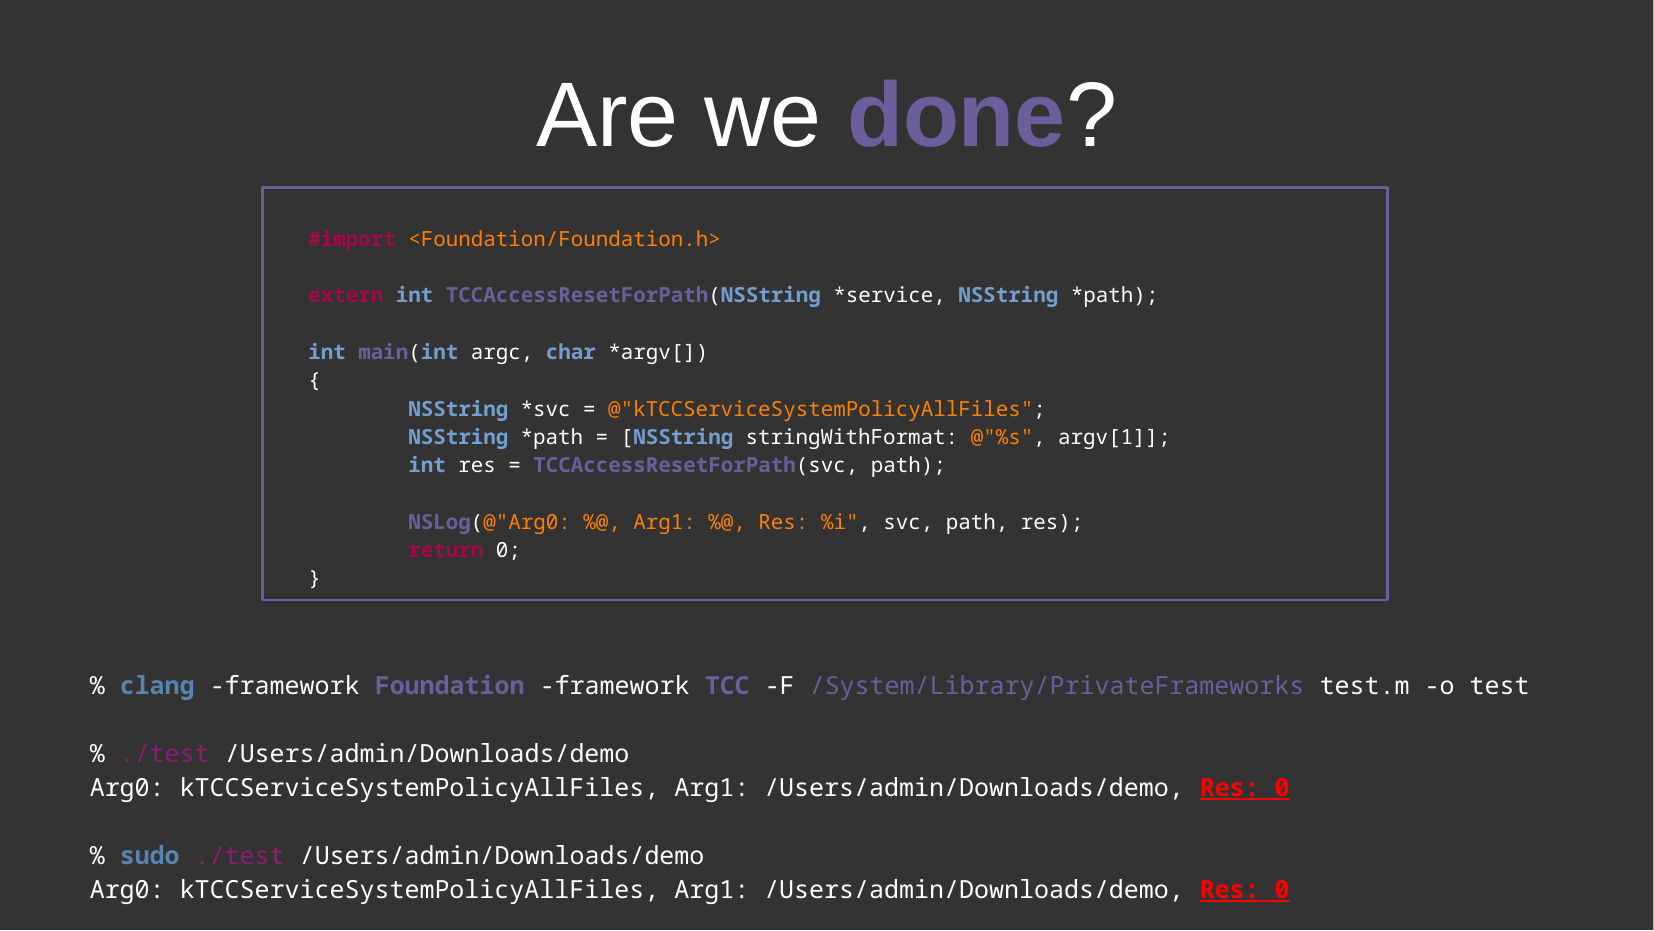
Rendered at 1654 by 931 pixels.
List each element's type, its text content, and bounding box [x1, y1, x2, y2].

text_box #import <Foundation/Foundation.h> extern int TCCAccessResetForPath(NSString *service, NSString *path); int main(int argc, char *argv[]) { NSString *svc = @"kTCCServiceSystemPolicyAllFiles"; NSString *path = [NSString stringWithFormat: @"%s", argv[1]]; int res = TCCAccessResetForPath(svc, path); NSLog(@"Arg0: %@, Arg1: %@, Res: %i", svc, path, res); return 0; } [262, 187, 1388, 601]
title Are we done? [82, 37, 1571, 193]
text_box % clang -framework Foundation -framework TCC -F /System/Library/PrivateFrameworks test.m -o test % ./test /Users/admin/Downloads/demo Arg0: kTCCServiceSystemPolicyAllFiles, Arg1: /Users/admin/Downloads/demo, Res: 0 % sudo ./test /Users/admin/Downloads/demo Arg0: kTCCServiceSystemPolicyAllFiles, Arg1: /Users/admin/Downloads/demo, Res: 0 [75, 639, 1613, 901]
